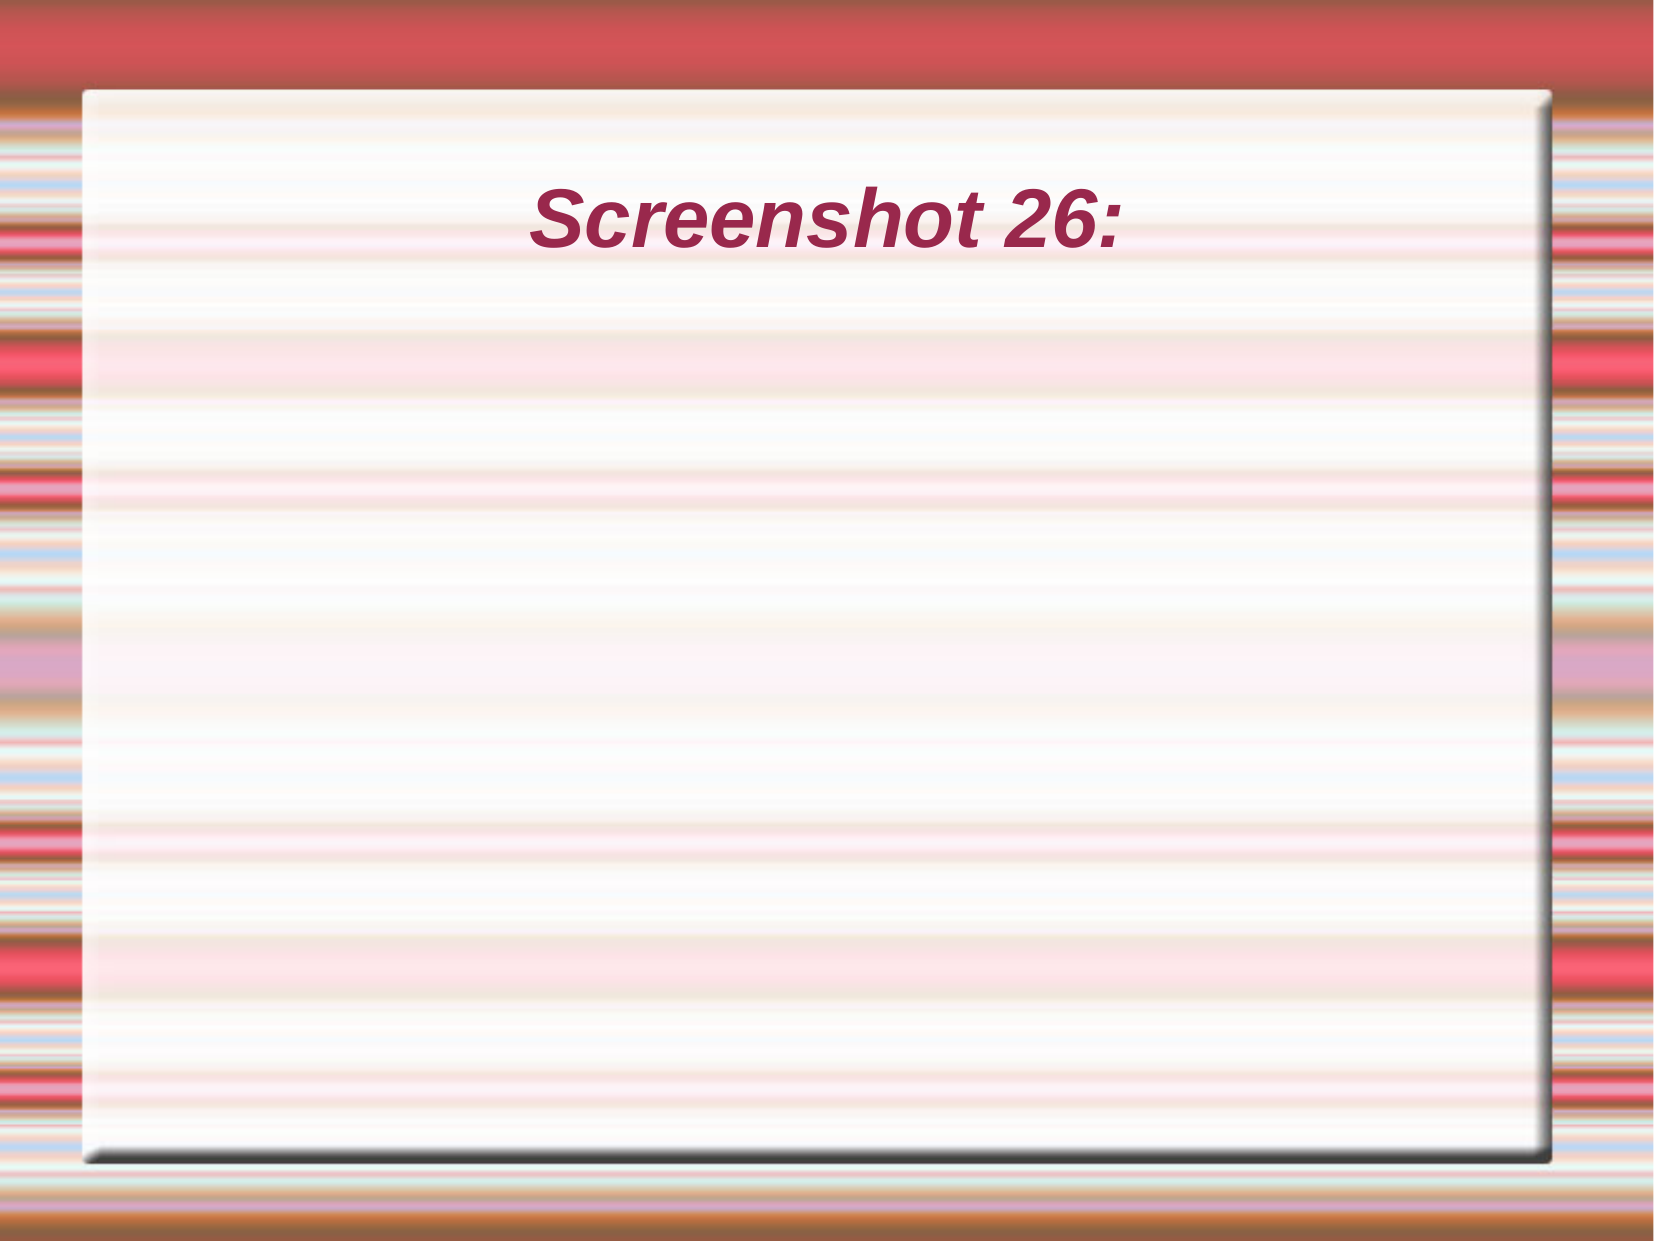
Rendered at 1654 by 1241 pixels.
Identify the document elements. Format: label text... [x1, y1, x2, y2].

picture [0, 0, 1654, 1241]
title Screenshot 26: [121, 114, 1534, 322]
